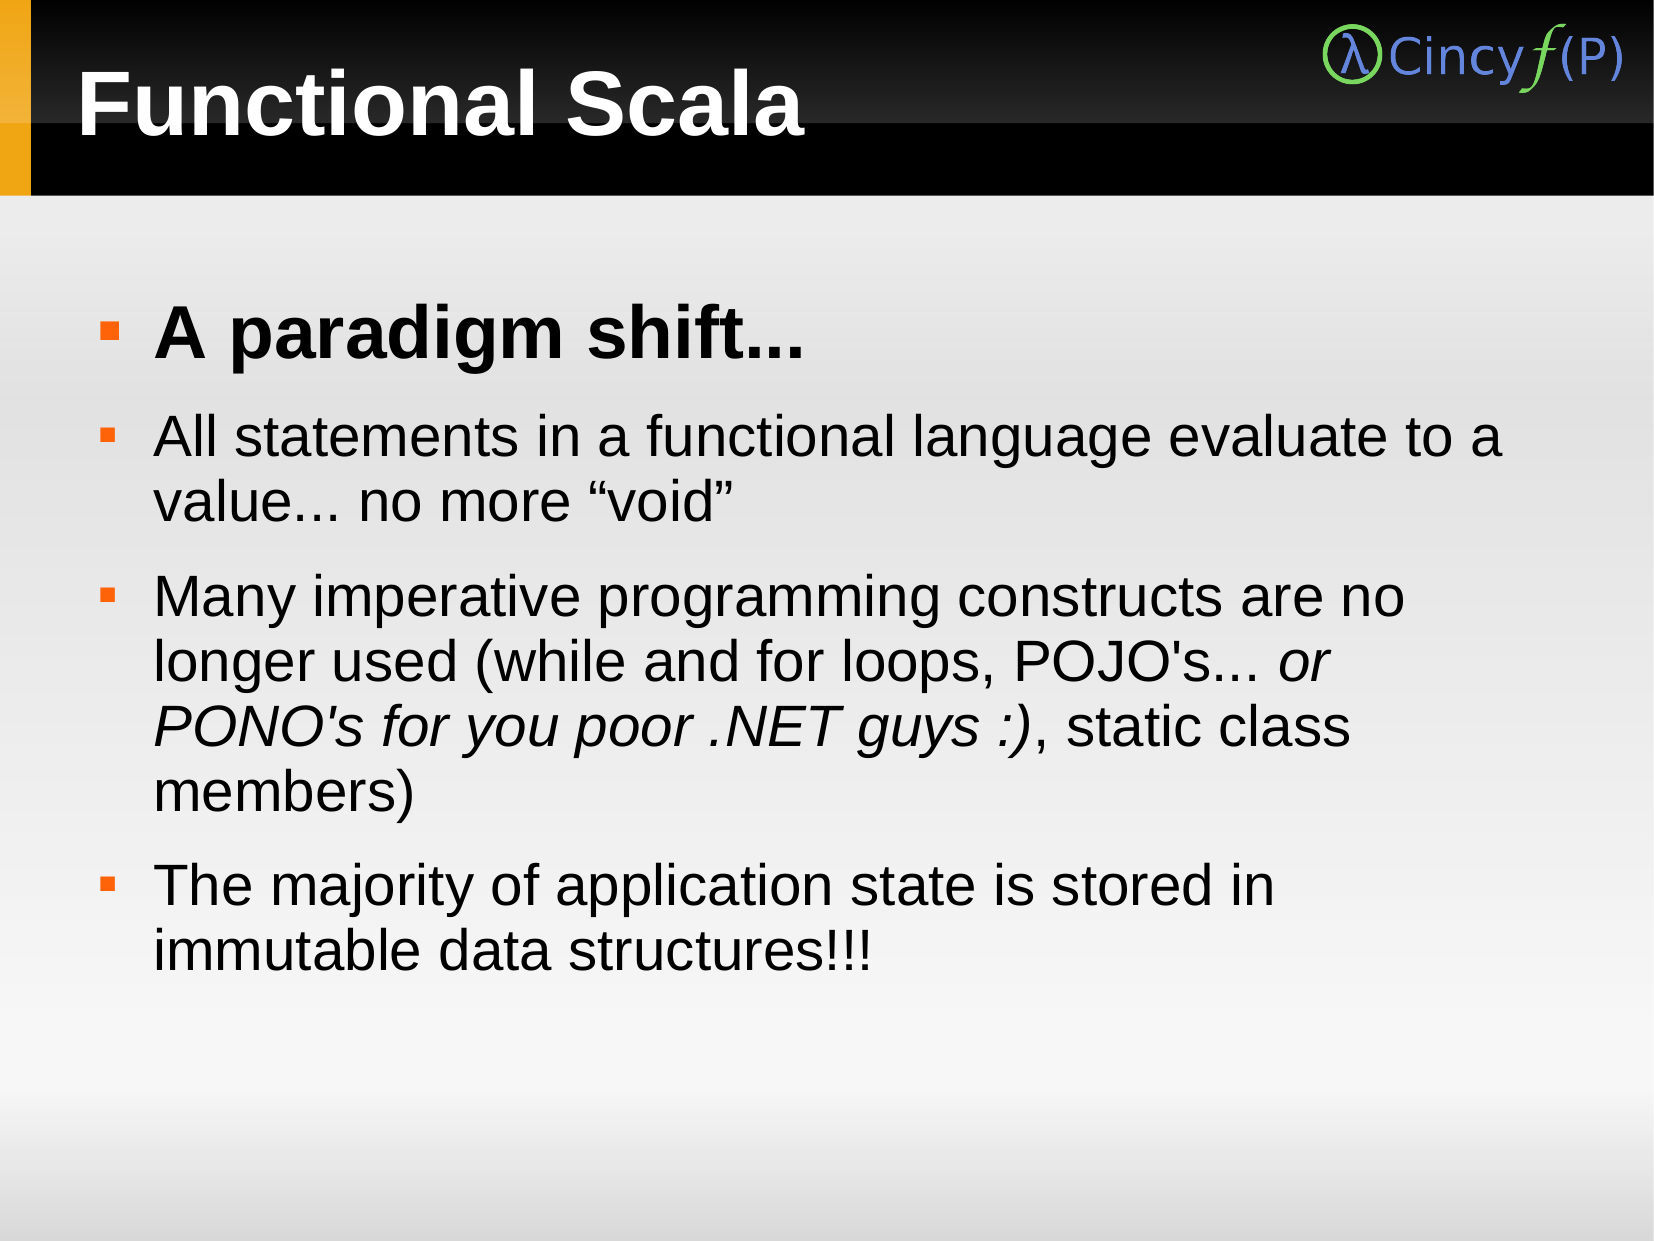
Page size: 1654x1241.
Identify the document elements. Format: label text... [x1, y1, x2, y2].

picture [0, 0, 1654, 1241]
list A paradigm shift... All statements in a functional language evaluate to a value... no more “void” Many imperative programming constructs are no longer used (while and for loops, POJO's... or PONO's for you poor .NET guys :), static class members) The majority of application state is stored in immutable data structures!!! [82, 290, 1538, 1094]
title Functional Scala [76, 0, 1565, 208]
